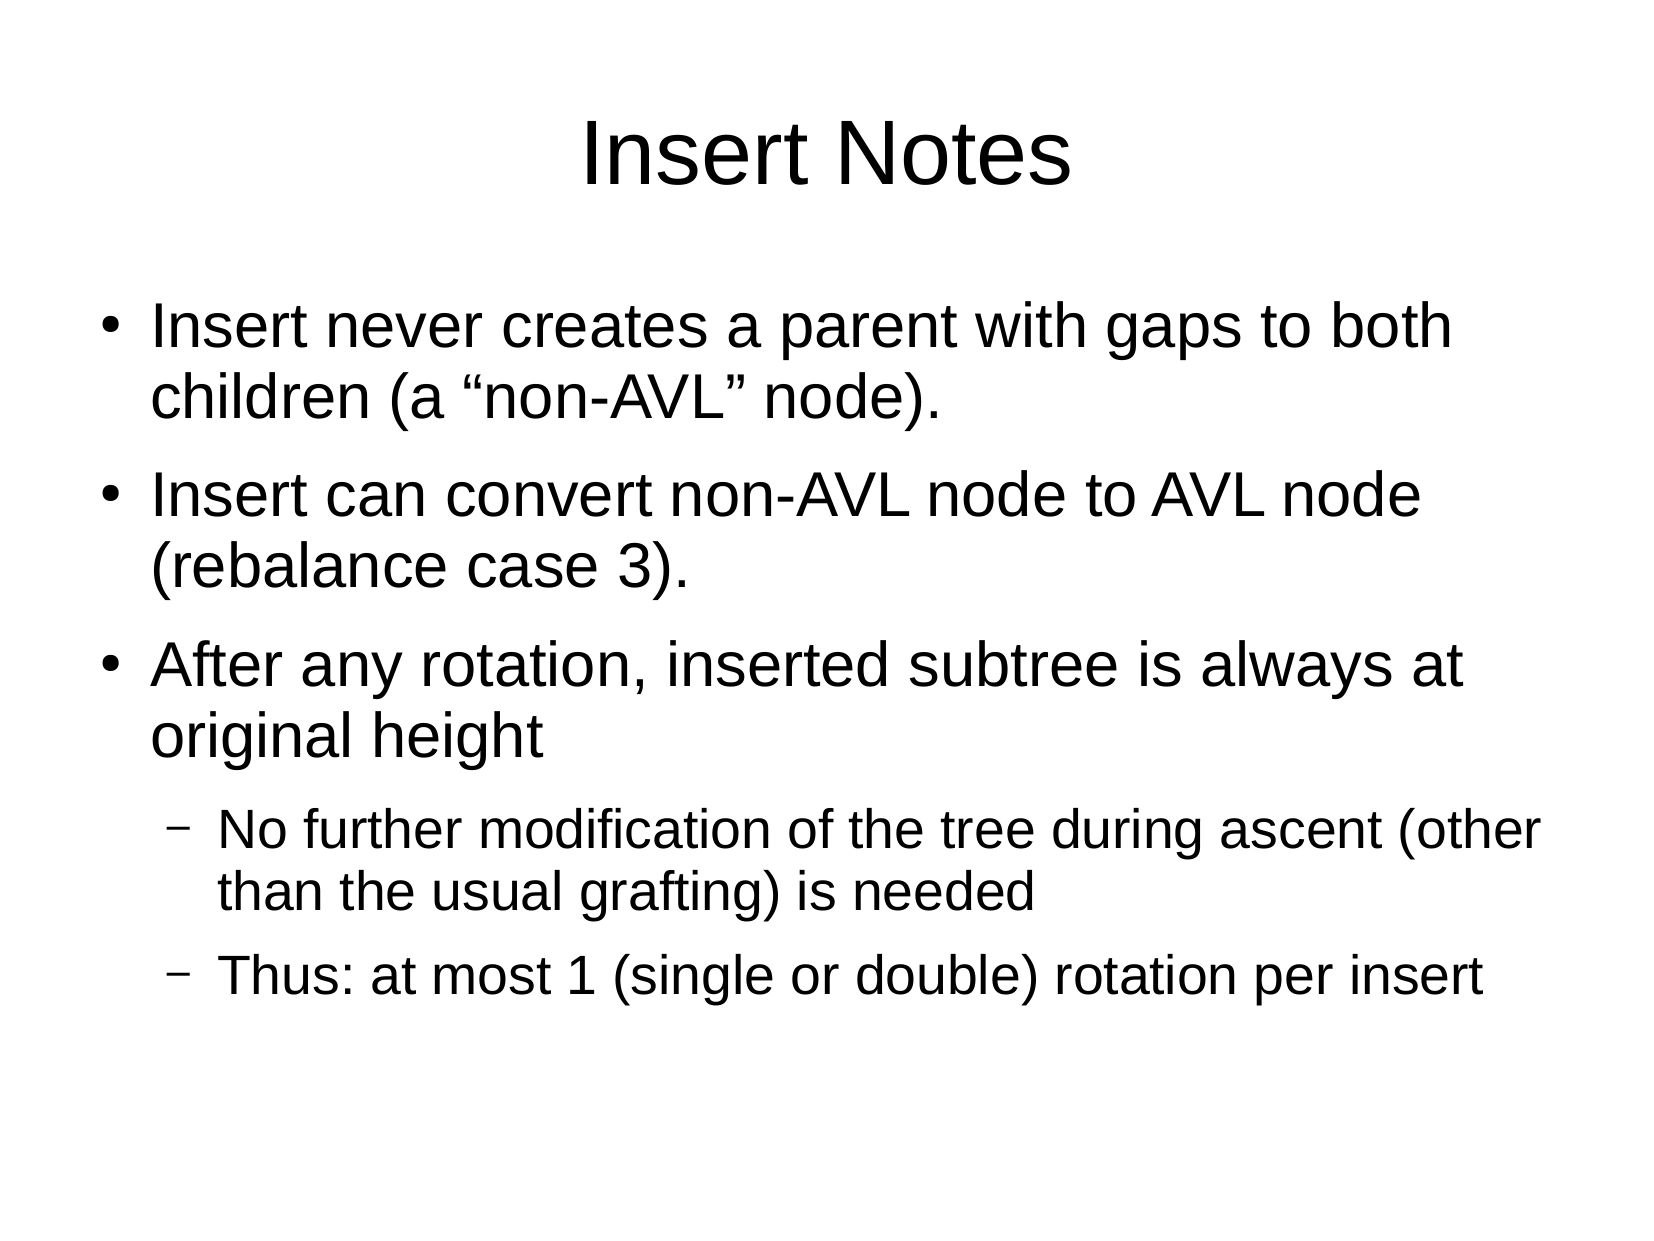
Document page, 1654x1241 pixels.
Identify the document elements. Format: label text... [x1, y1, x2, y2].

list Insert never creates a parent with gaps to both children (a “non-AVL” node). Insert can convert non-AVL node to AVL node (rebalance case 3). After any rotation, inserted subtree is always at original height No further modification of the tree during ascent (other than the usual grafting) is needed Thus: at most 1 (single or double) rotation per insert [82, 290, 1571, 1010]
title Insert Notes [82, 49, 1571, 257]
